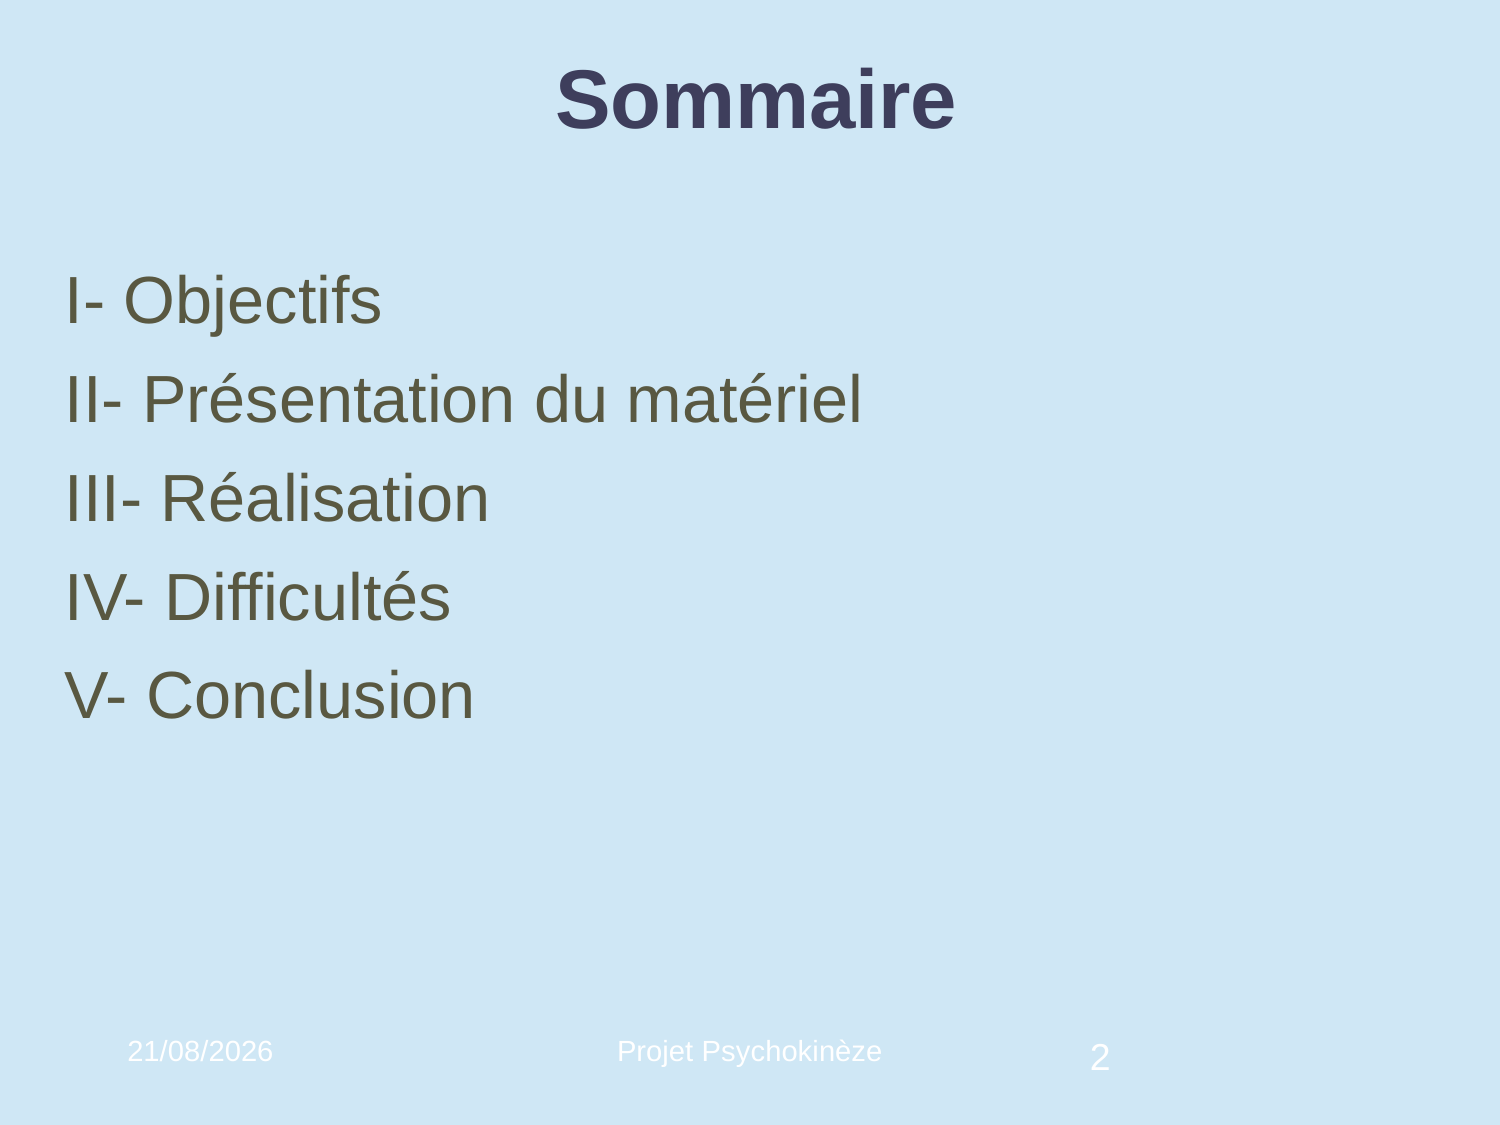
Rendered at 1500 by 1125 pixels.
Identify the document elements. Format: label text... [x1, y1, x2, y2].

slide_number <numéro> [1074, 1025, 1388, 1100]
list I- Objectifs II- Présentation du matériel III- Réalisation IV- Difficultés V- Conclusion [50, 249, 1463, 1000]
title Sommaire [50, 37, 1463, 225]
